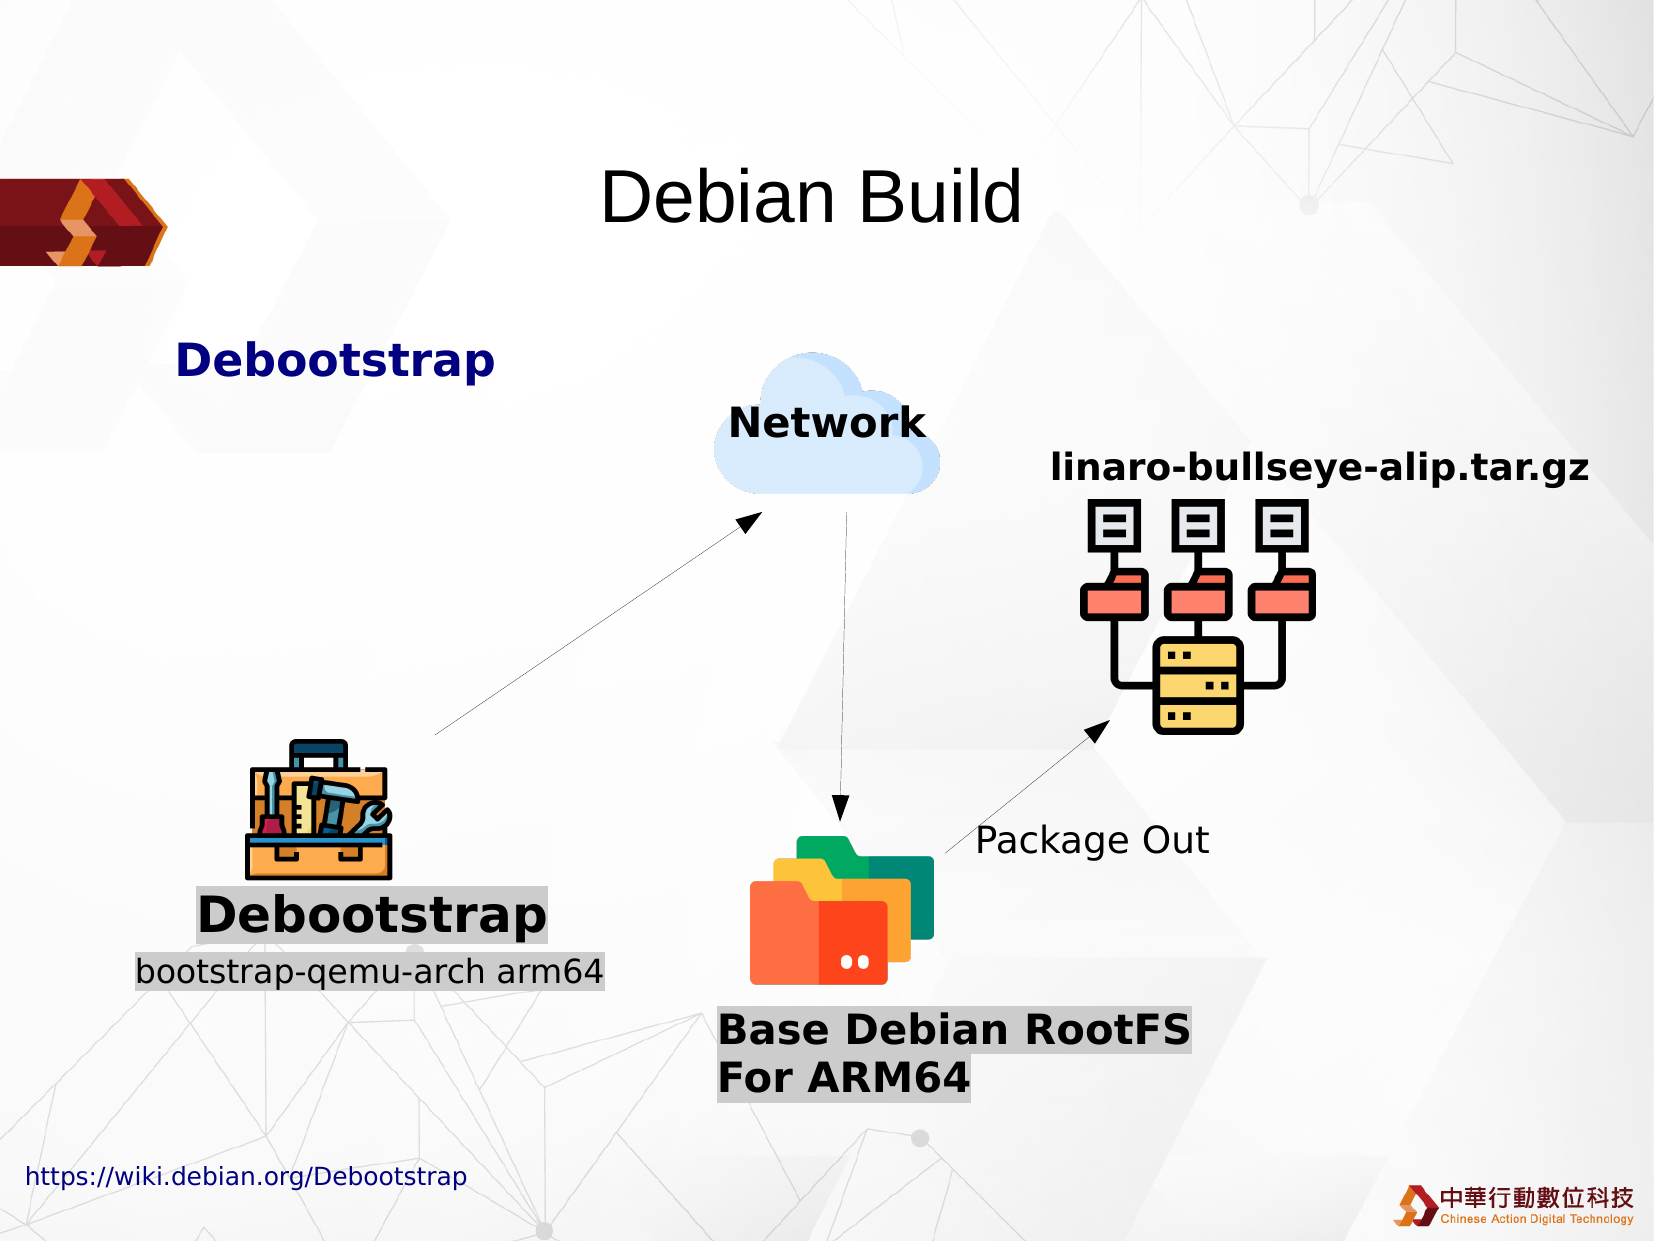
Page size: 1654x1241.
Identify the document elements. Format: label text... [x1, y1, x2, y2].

text_box Base Debian RootFS For ARM64 [702, 998, 1216, 1111]
text_box https://wiki.debian.org/Debootstrap [9, 1154, 571, 1201]
text_box linaro-bullseye-alip.tar.gz [1035, 438, 1654, 526]
text_box bootstrap-qemu-arch arm64 [120, 945, 643, 1021]
text_box Debootstrap [181, 878, 586, 945]
picture [0, 0, 1654, 1241]
text_box Package Out [960, 811, 1246, 871]
title Debian Build [118, 112, 1506, 281]
text_box Debootstrap [159, 326, 541, 397]
